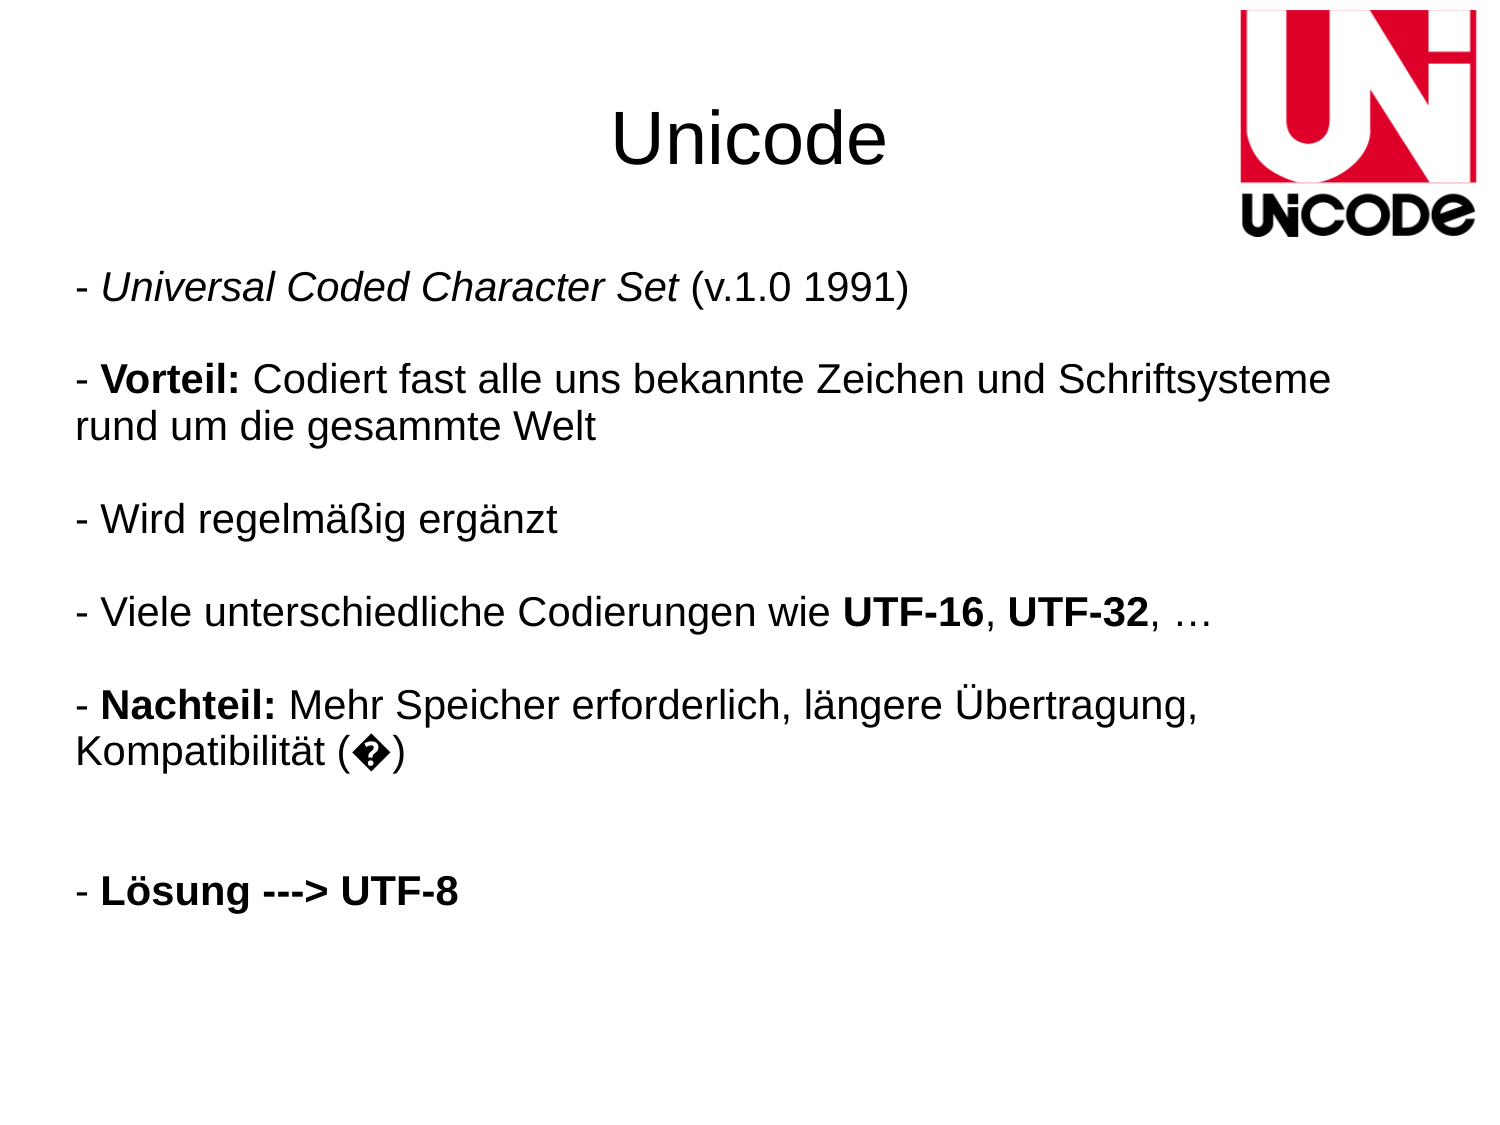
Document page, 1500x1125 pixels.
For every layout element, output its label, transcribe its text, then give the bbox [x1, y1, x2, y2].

picture [1240, 10, 1477, 237]
title Unicode [75, 44, 1240, 233]
subtitle - Universal Coded Character Set (v.1.0 1991) - Vorteil: Codiert fast alle uns bekannte Zeichen und Schriftsysteme rund um die gesammte Welt - Wird regelmäßig ergänzt - Viele unterschiedliche Codierungen wie UTF-16, UTF-32, … - Nachteil: Mehr Speicher erforderlich, längere Übertragung, Kompatibilität (�) - Lösung ---> UTF-8 [75, 263, 1425, 1006]
